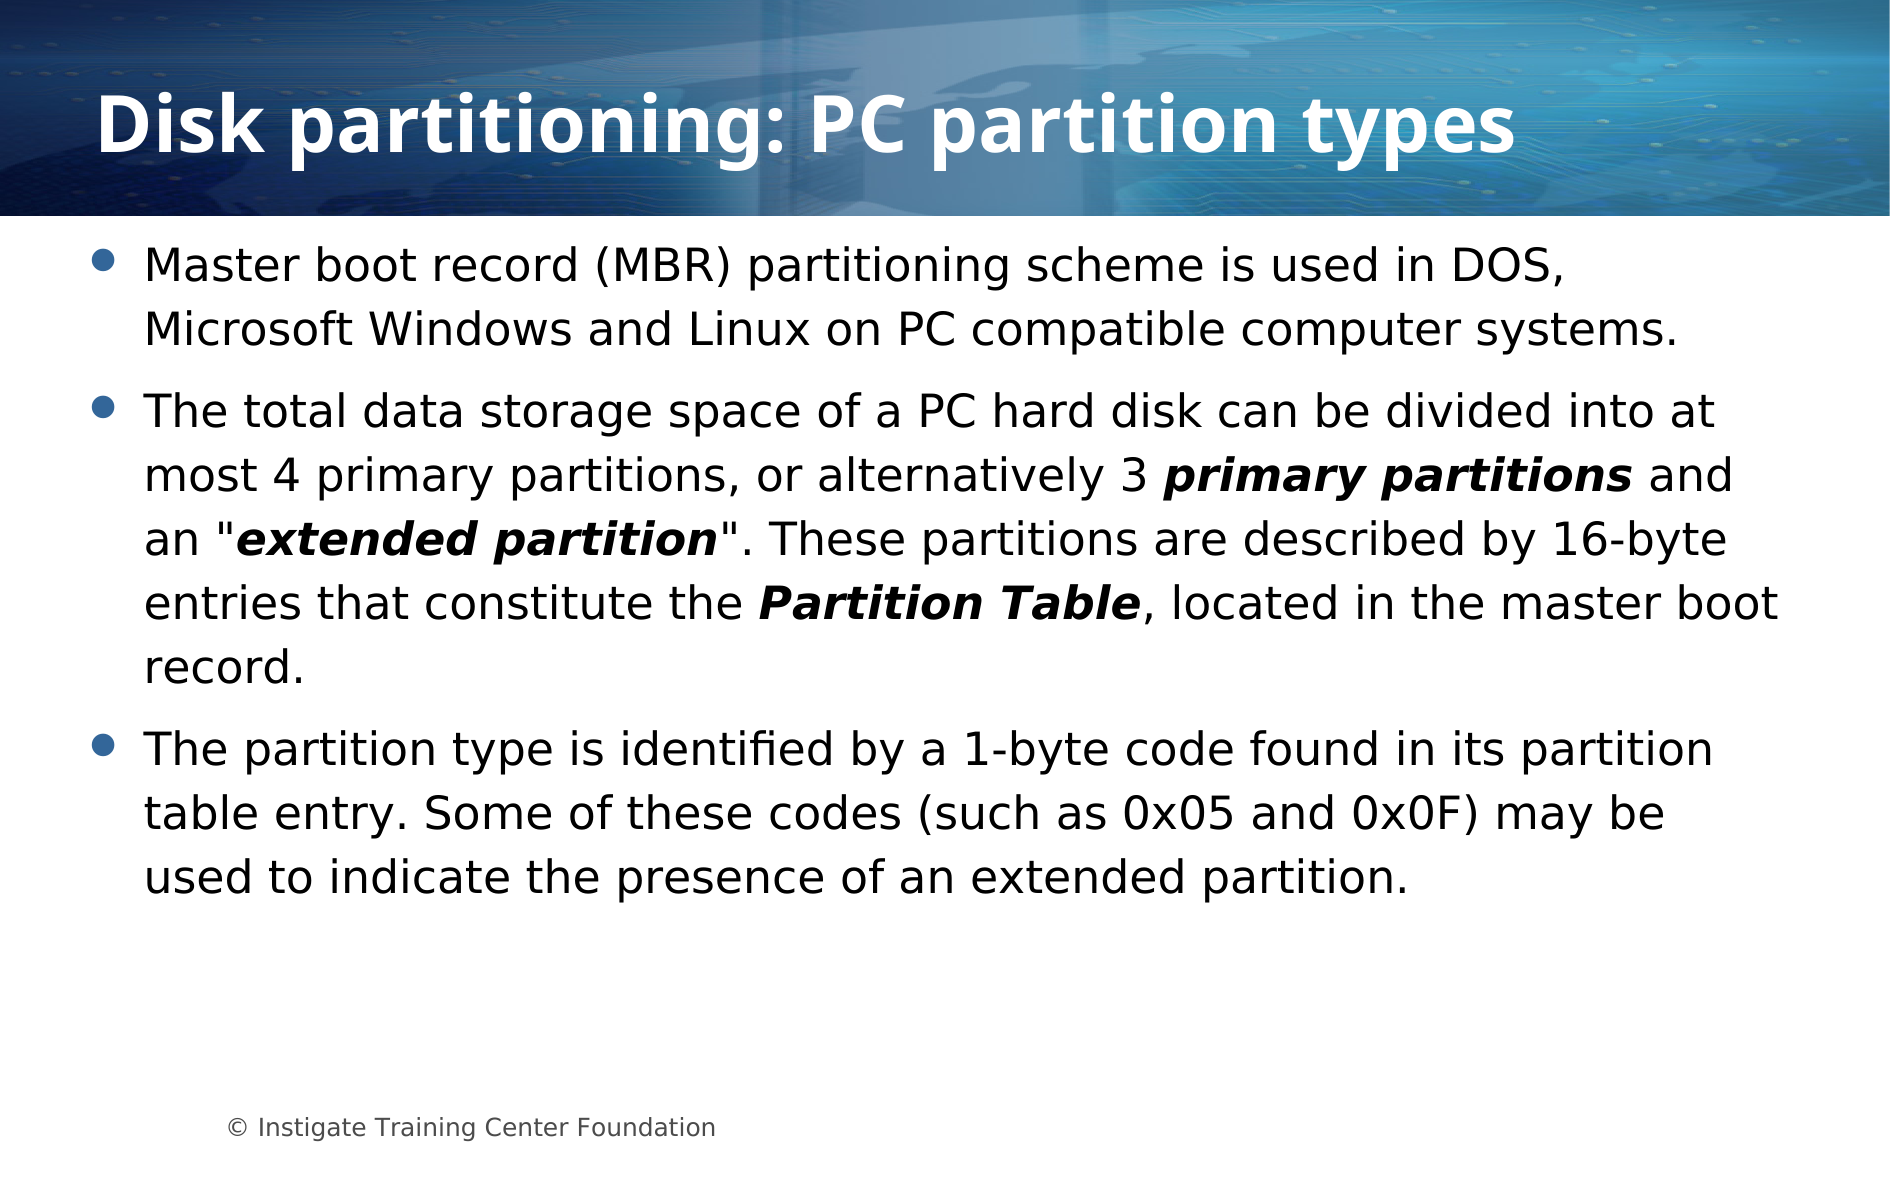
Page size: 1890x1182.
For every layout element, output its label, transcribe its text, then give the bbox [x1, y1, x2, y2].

list Master boot record (MBR) partitioning scheme is used in DOS, Microsoft Windows and Linux on PC compatible computer systems. The total data storage space of a PC hard disk can be divided into at most 4 primary partitions, or alternatively 3 primary partitions and an "extended partition". These partitions are described by 16-byte entries that constitute the Partition Table, located in the master boot record. The partition type is identified by a 1-byte code found in its partition table entry. Some of these codes (such as 0x05 and 0x0F) may be used to indicate the presence of an extended partition. [88, 228, 1788, 914]
title Disk partitioning: PC partition types [94, 47, 1793, 217]
picture [0, 0, 1890, 216]
